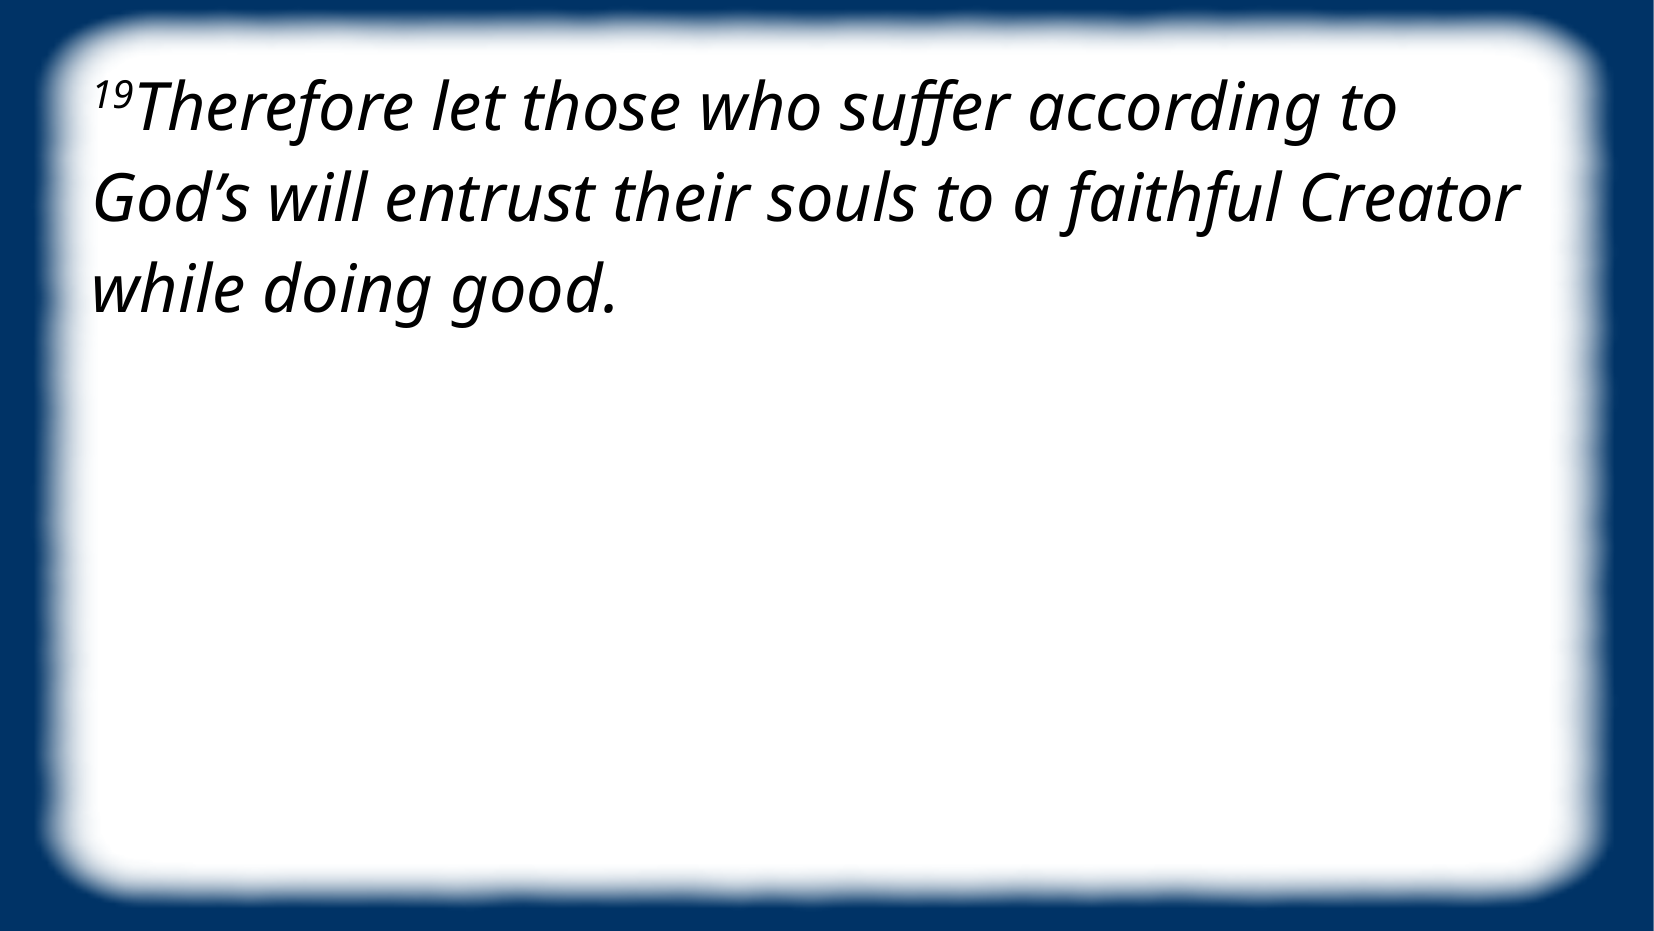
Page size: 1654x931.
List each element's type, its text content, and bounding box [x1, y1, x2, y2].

picture [0, 0, 1654, 931]
text_box 19Therefore let those who suffer according to God’s will entrust their souls to a faithful Creator while doing good. [76, 51, 1576, 333]
